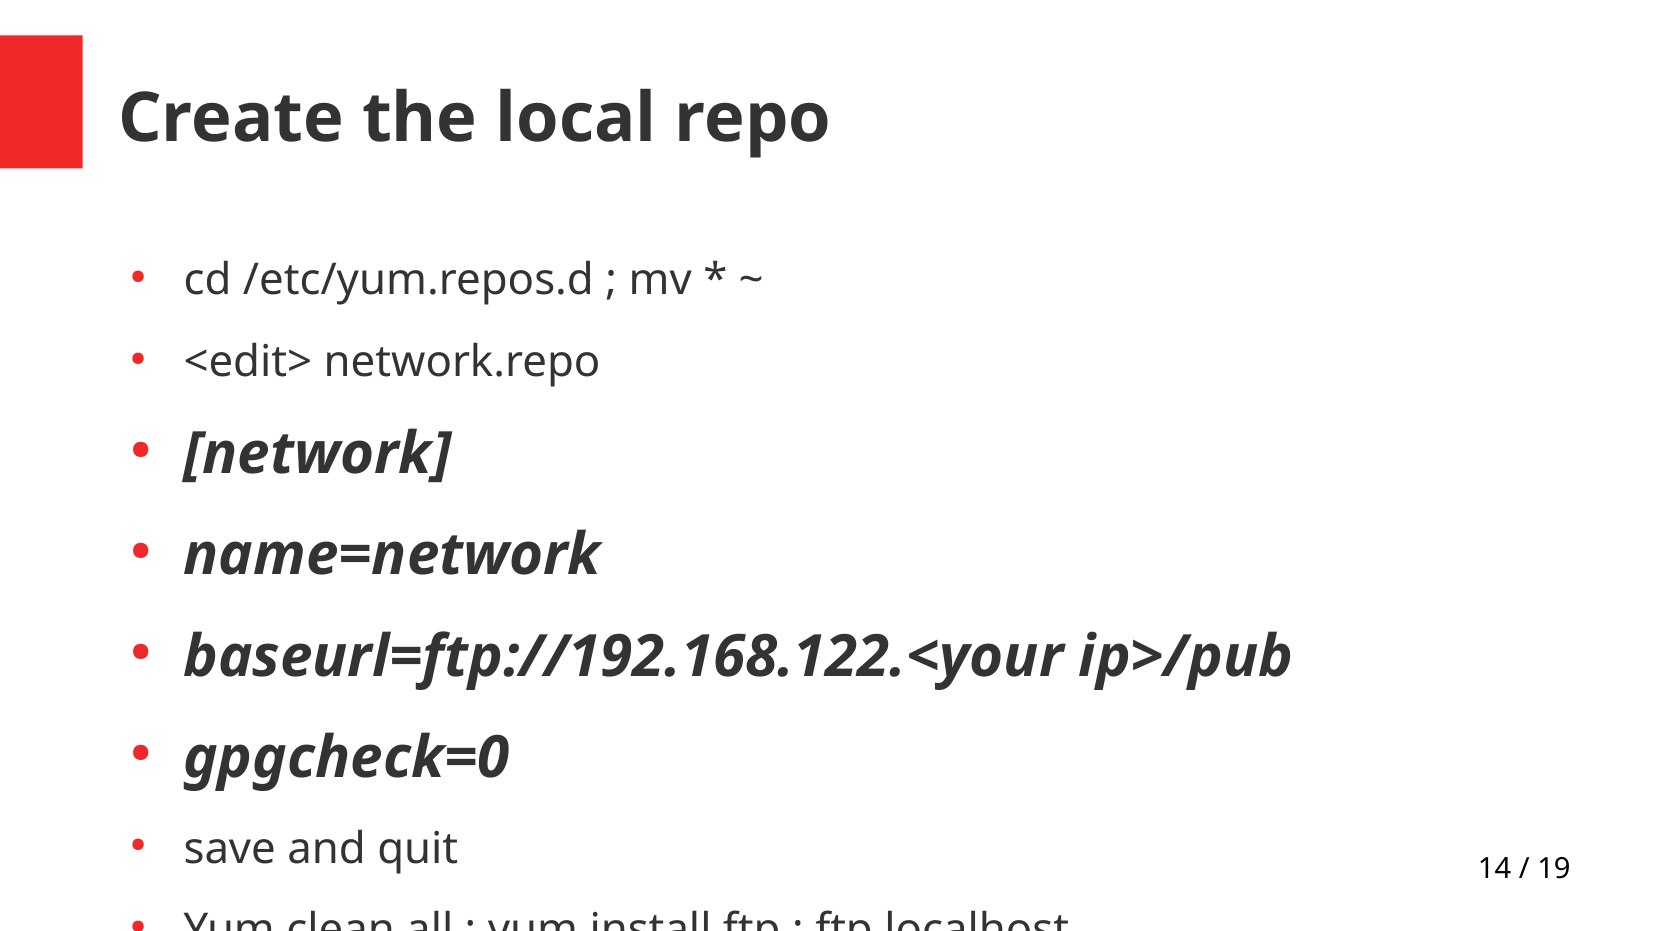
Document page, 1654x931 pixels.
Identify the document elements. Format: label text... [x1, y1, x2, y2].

title Create the local repo [118, 37, 1571, 193]
list cd /etc/yum.repos.d ; mv * ~ <edit> network.repo [network] name=network baseurl=ftp://192.168.122.<your ip>/pub gpgcheck=0 save and quit Yum clean all ; yum install ftp ; ftp localhost [112, 248, 1546, 822]
